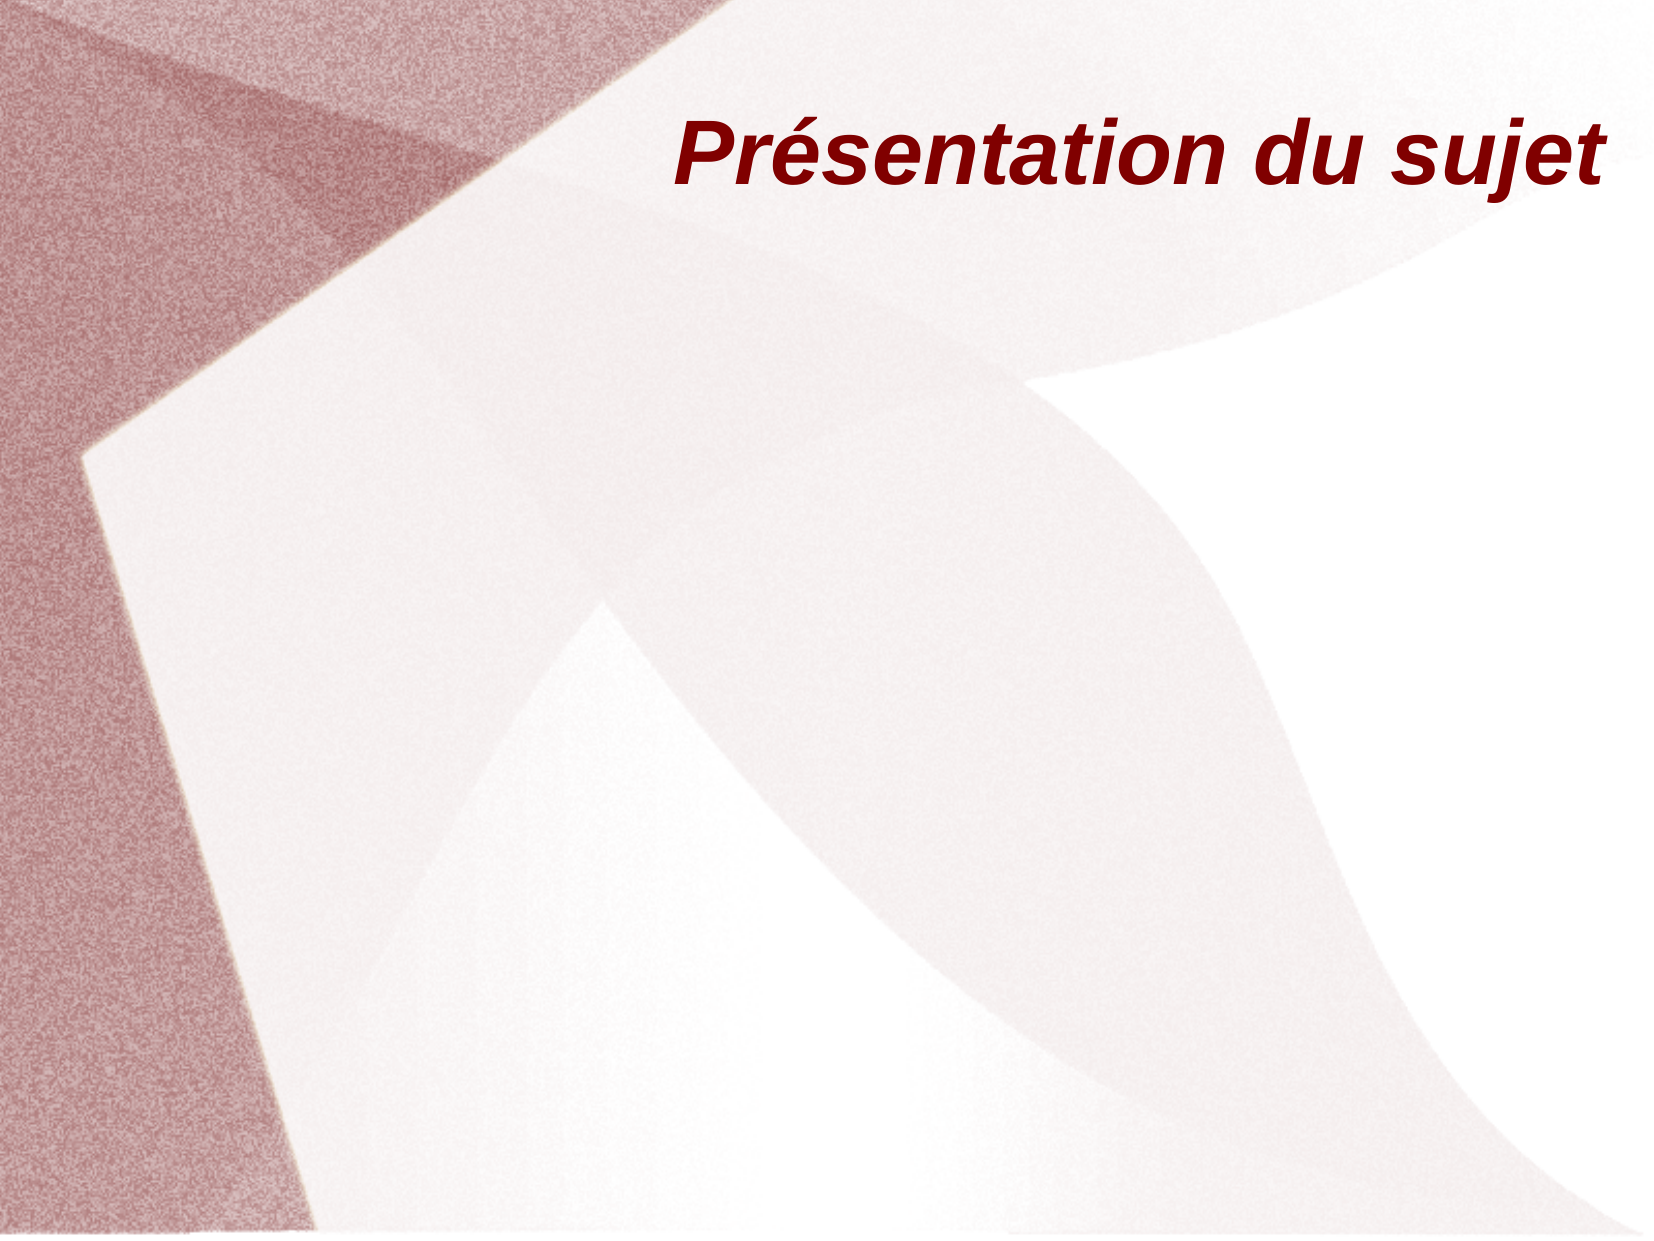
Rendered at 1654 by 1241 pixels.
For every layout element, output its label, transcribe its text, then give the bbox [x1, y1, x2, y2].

picture [0, 0, 1654, 1241]
title Présentation du sujet [596, 49, 1607, 257]
